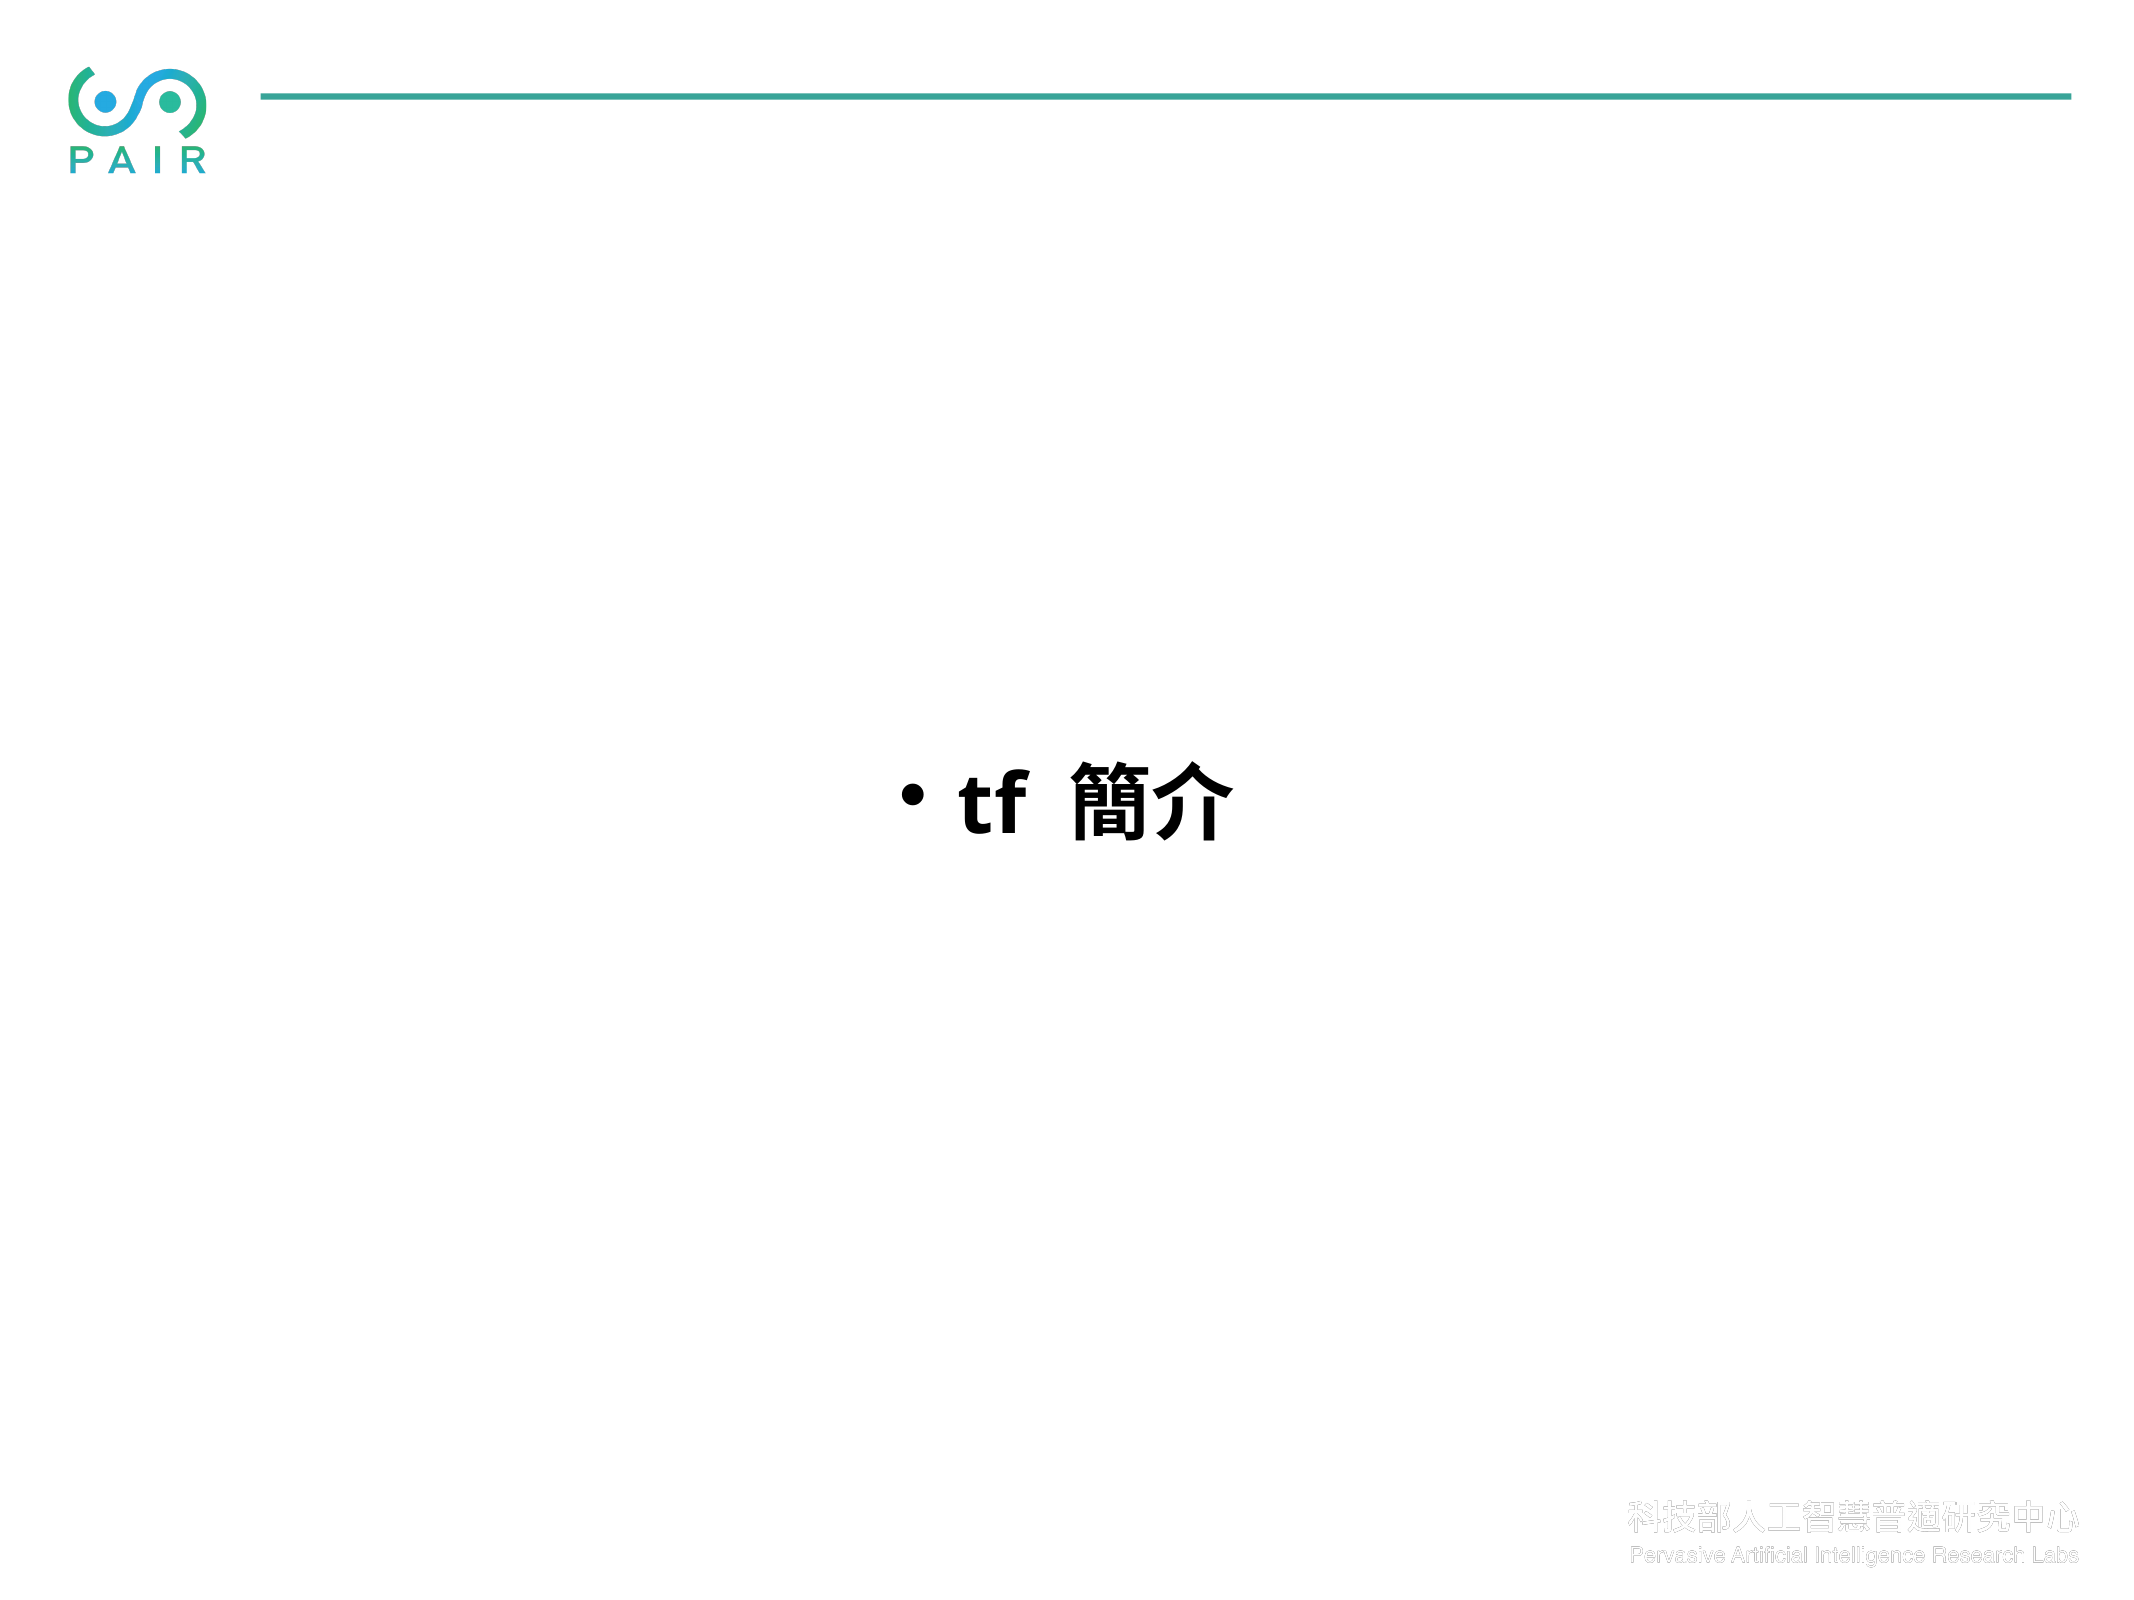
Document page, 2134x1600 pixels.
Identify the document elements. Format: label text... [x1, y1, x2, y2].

picture [1627, 1499, 2081, 1573]
text_box tf 簡介 [530, 579, 1603, 1021]
picture [65, 59, 209, 181]
